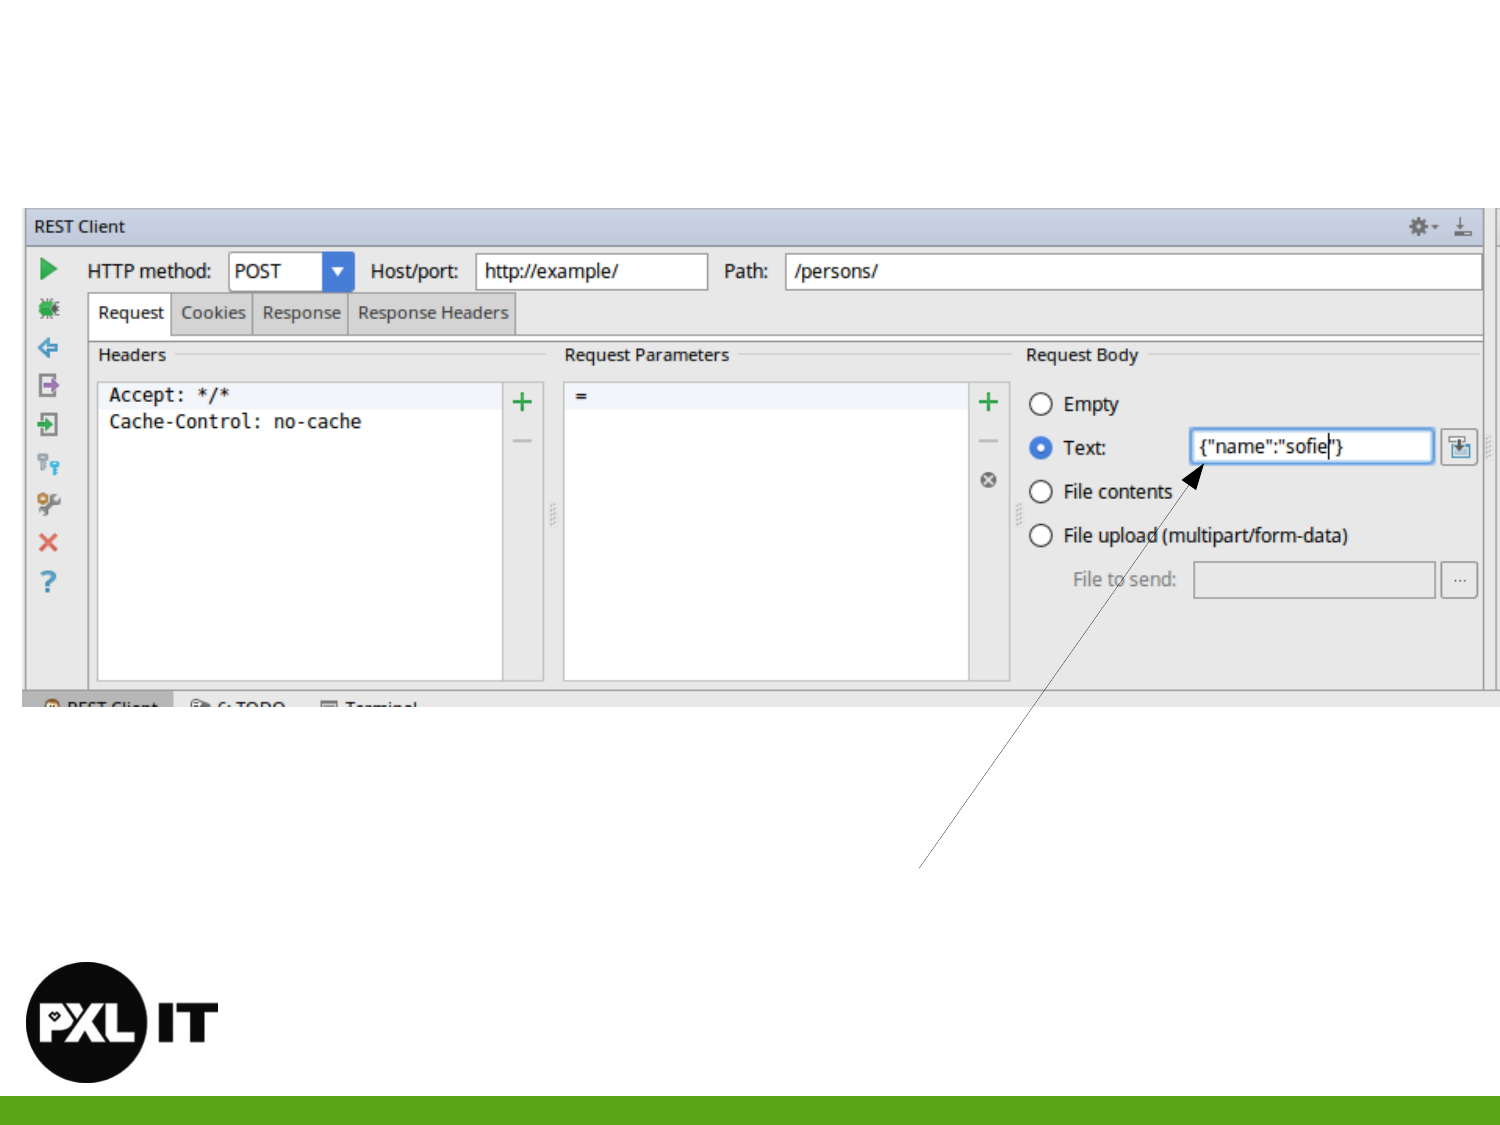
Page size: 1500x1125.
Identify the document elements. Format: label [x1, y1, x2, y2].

picture [22, 208, 1500, 707]
picture [26, 962, 218, 1083]
